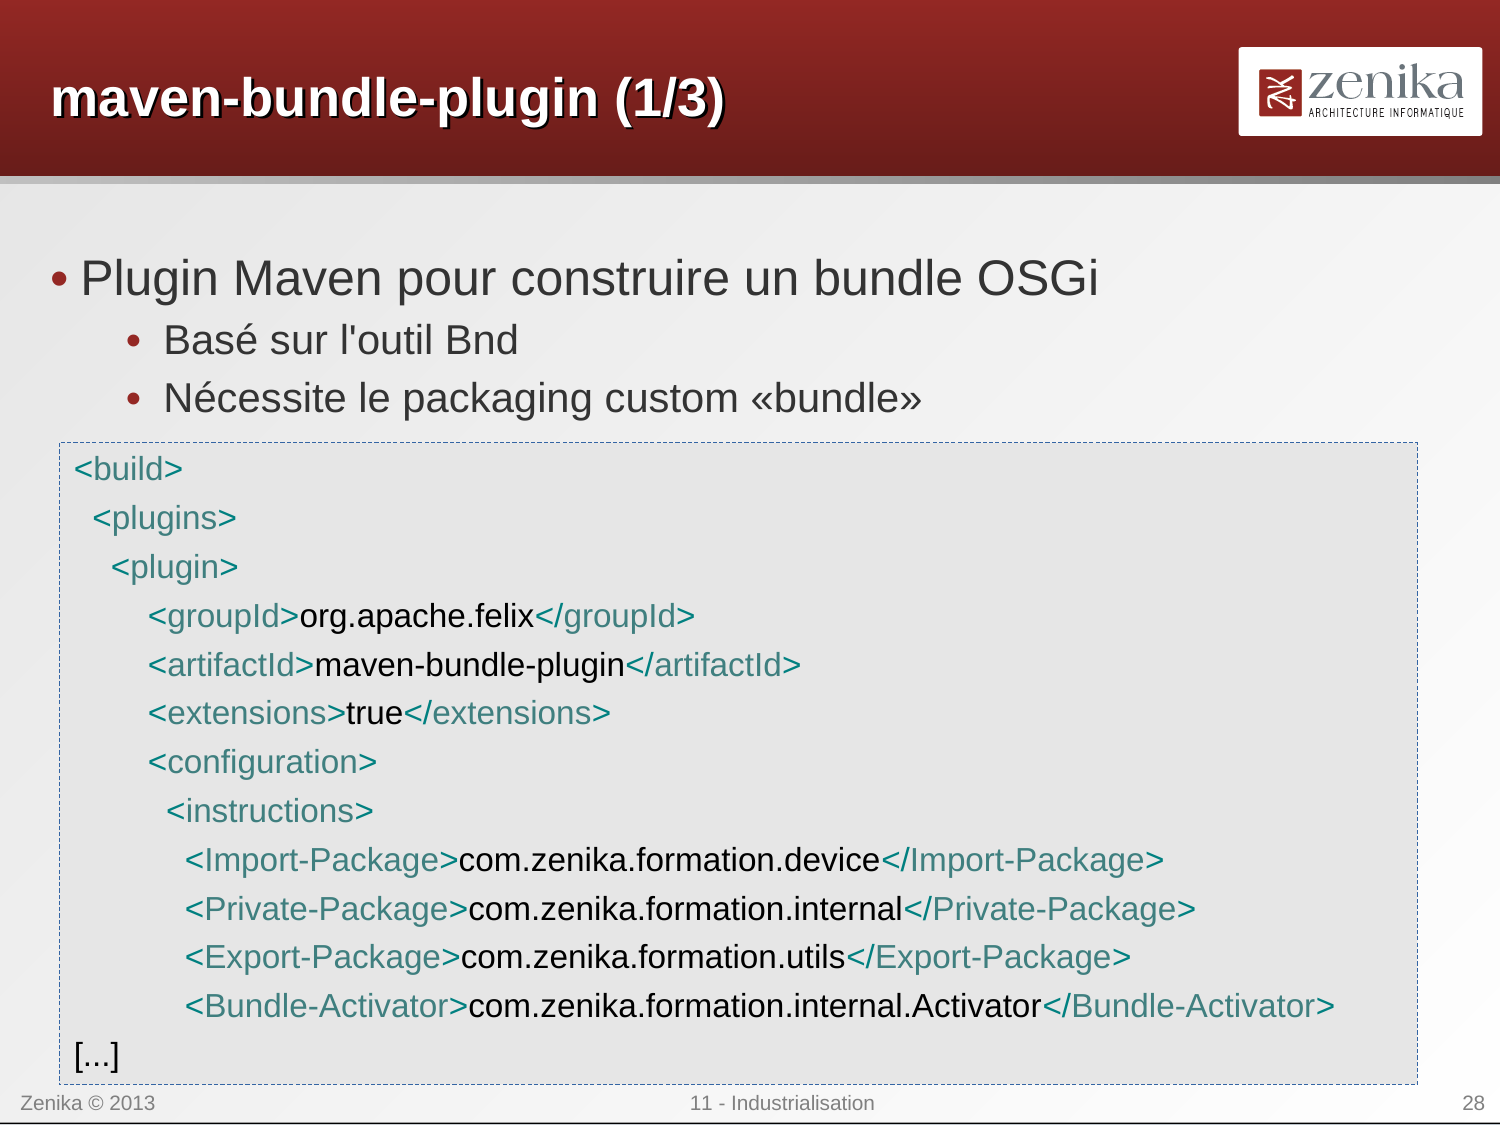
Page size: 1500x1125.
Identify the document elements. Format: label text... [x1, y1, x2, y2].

list <build> <plugins> <plugin> <groupId>org.apache.felix</groupId> <artifactId>maven-bundle-plugin</artifactId> <extensions>true</extensions> <configuration> <instructions> <Import-Package>com.zenika.formation.device</Import-Package> <Private-Package>com.zenika.formation.internal</Private-Package> <Export-Package>com.zenika.formation.utils</Export-Package> <Bundle-Activator>com.zenika.formation.internal.Activator</Bundle-Activator> [...] [59, 442, 1418, 1085]
picture [1257, 58, 1464, 125]
title maven-bundle-plugin (1/3) [50, 15, 1206, 180]
list Plugin Maven pour construire un bundle OSGi Basé sur l'outil Bnd Nécessite le packaging custom «bundle» [50, 249, 1435, 1064]
